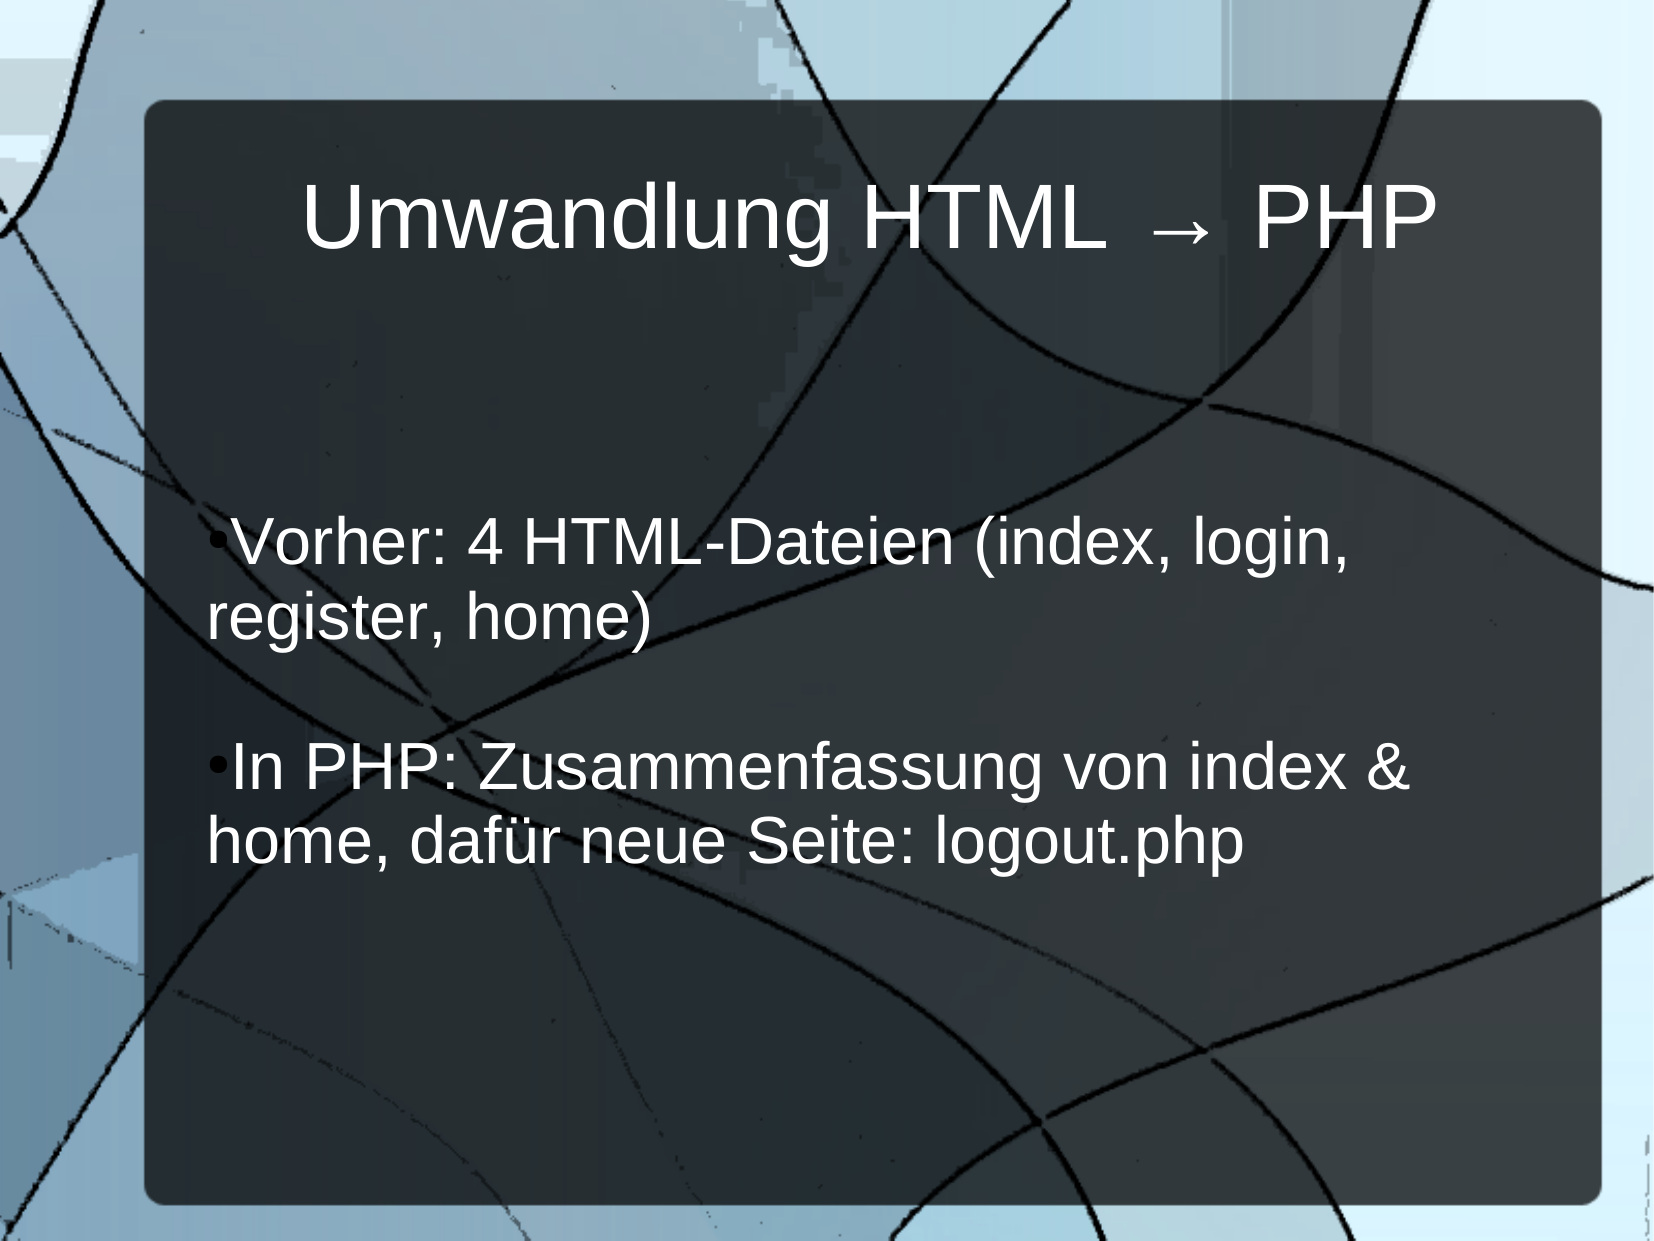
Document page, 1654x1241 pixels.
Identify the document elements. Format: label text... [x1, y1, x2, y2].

picture [0, 0, 1654, 1241]
title Umwandlung HTML → PHP [159, 108, 1583, 325]
subtitle Vorher: 4 HTML-Dateien (index, login, register, home) In PHP: Zusammenfassung von index & home, dafür neue Seite: logout.php [206, 349, 1571, 1034]
